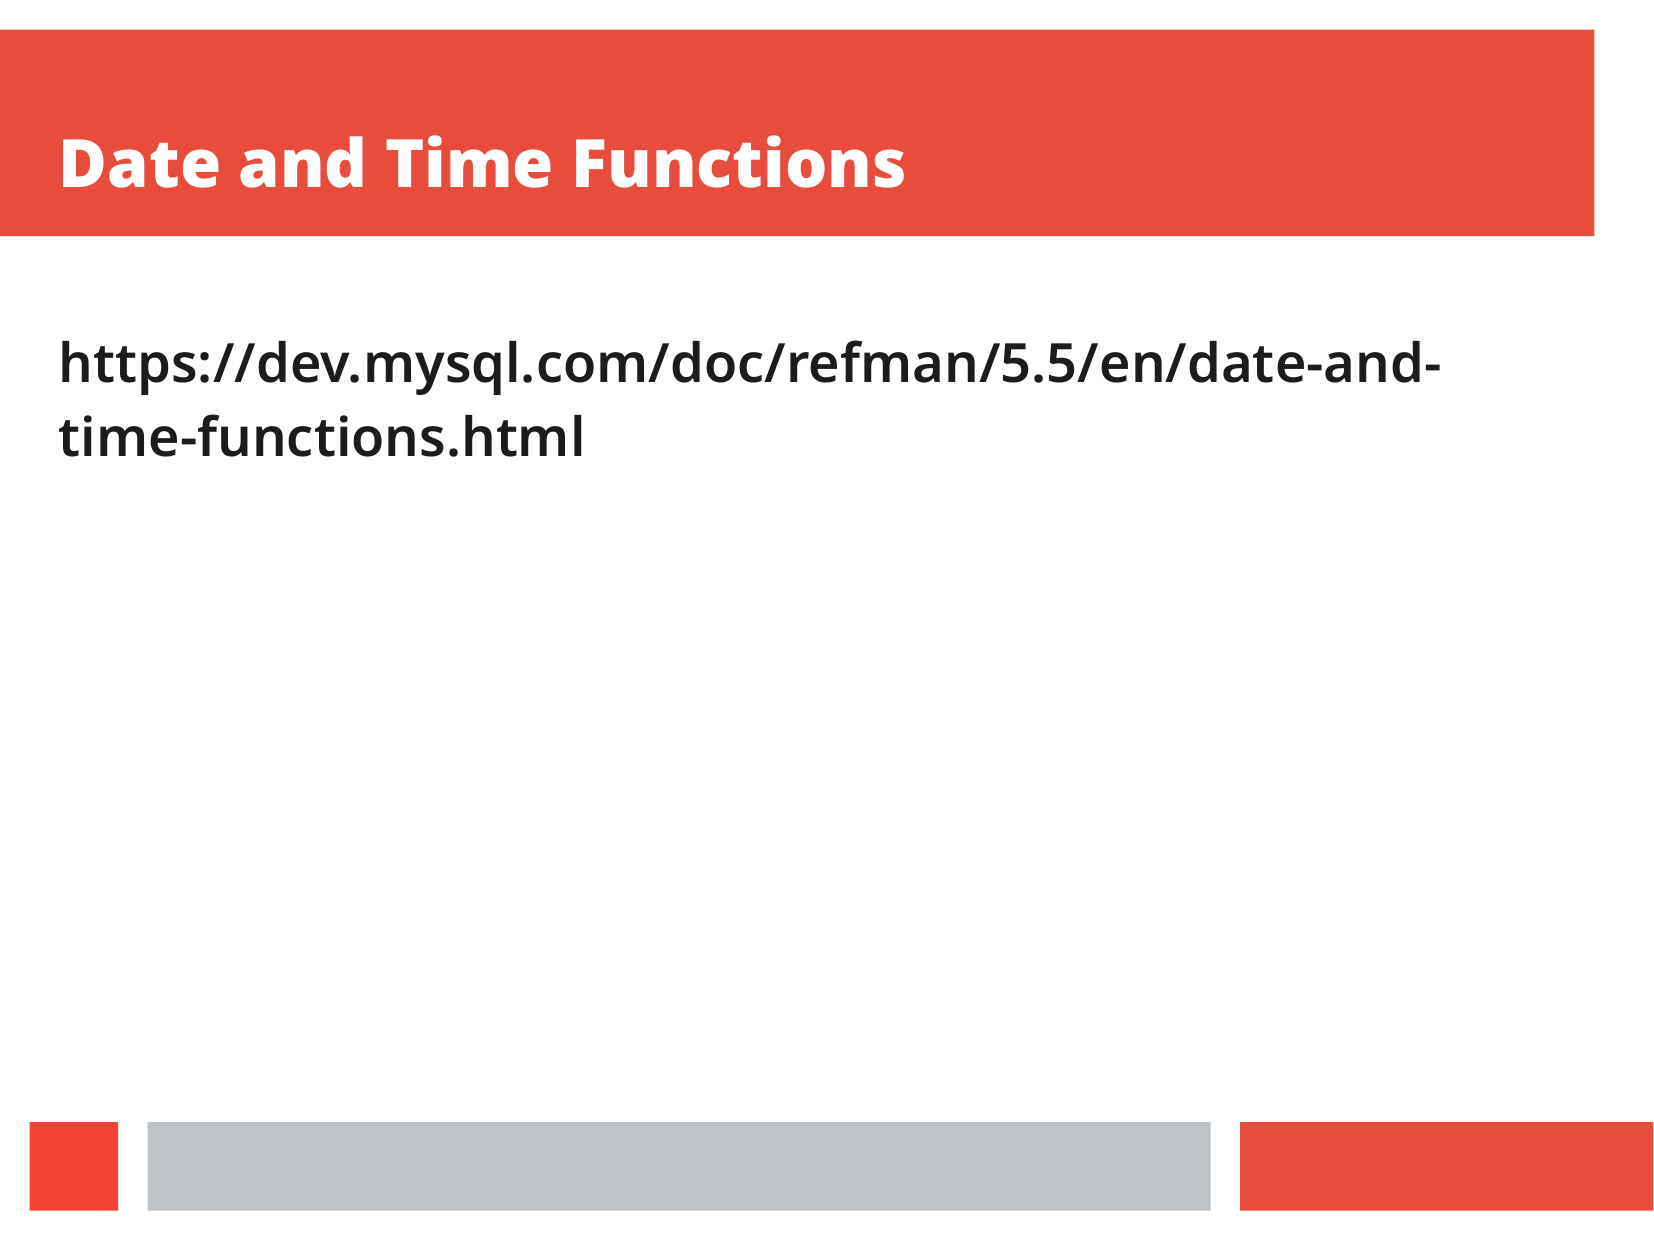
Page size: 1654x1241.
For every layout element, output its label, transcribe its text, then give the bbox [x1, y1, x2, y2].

title Date and Time Functions [59, 59, 1595, 207]
list https://dev.mysql.com/doc/refman/5.5/en/date-and-time-functions.html [59, 324, 1565, 1093]
